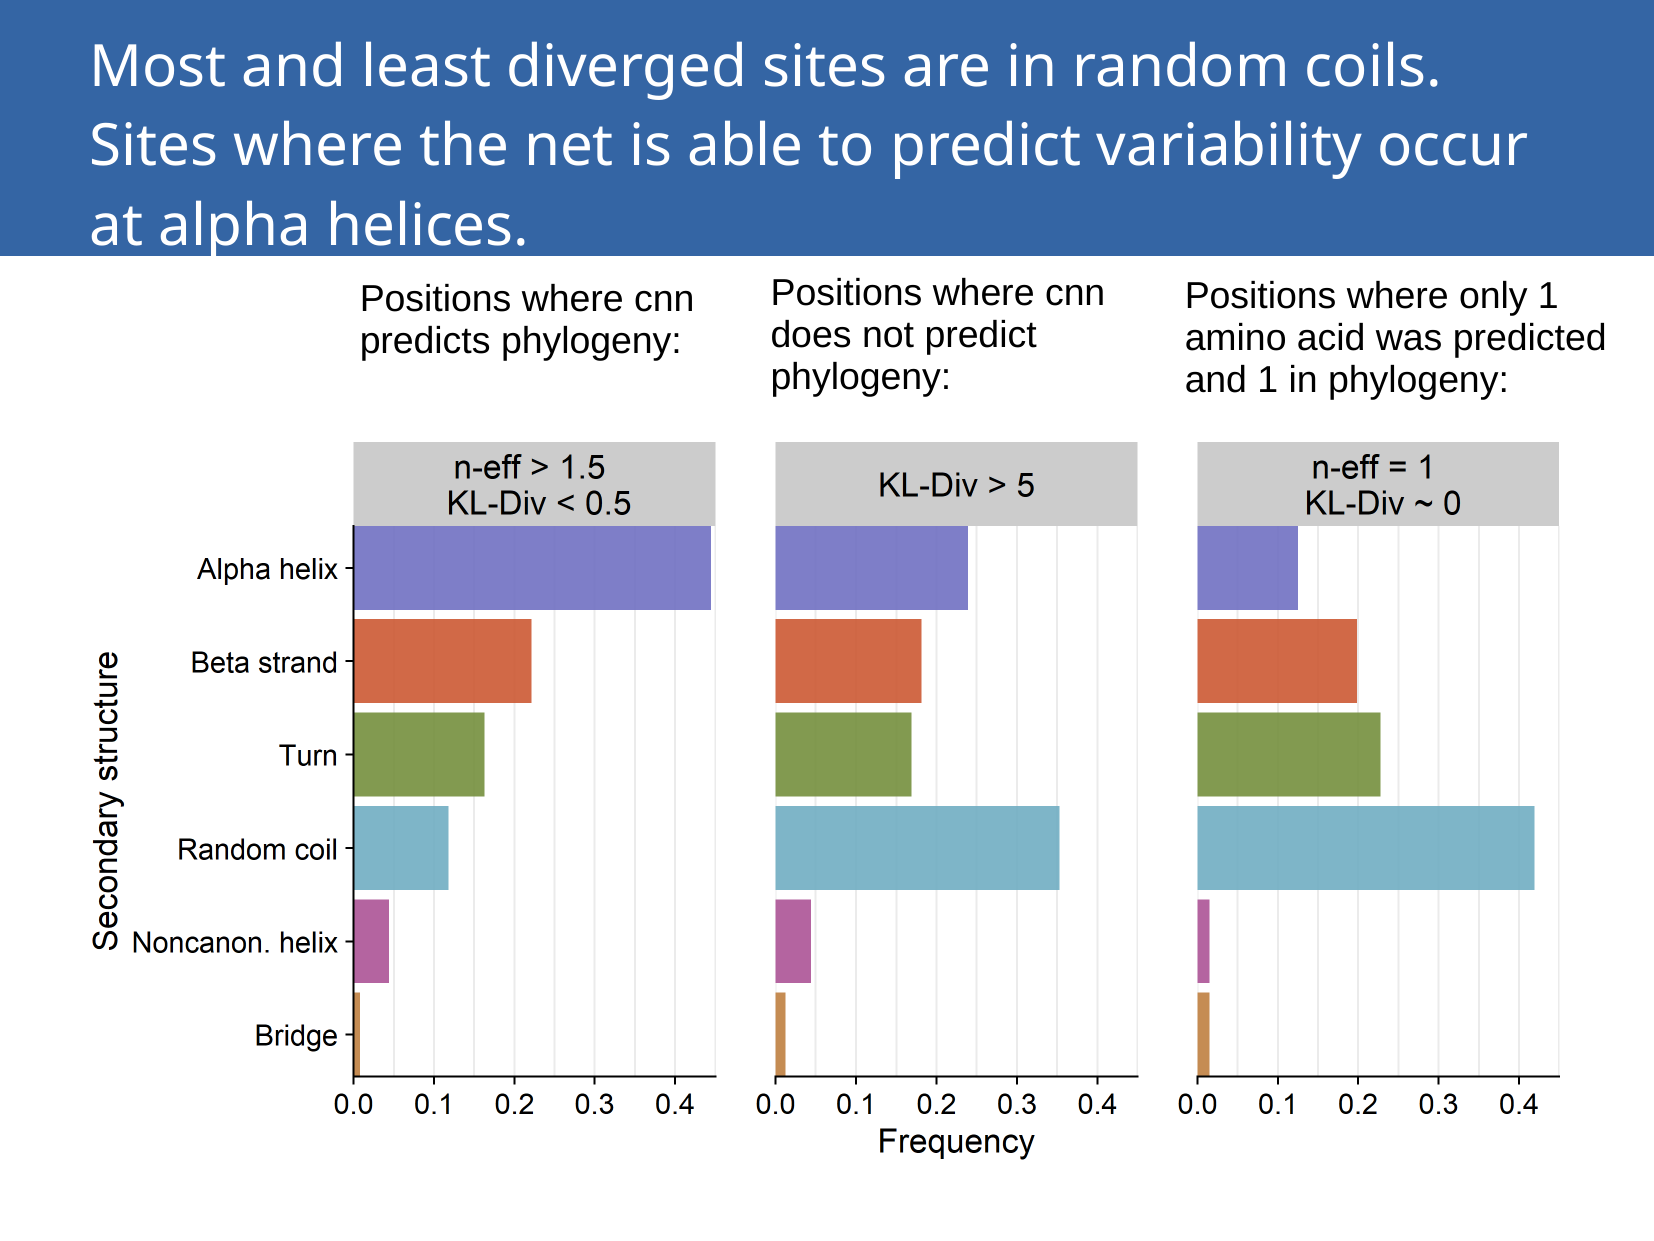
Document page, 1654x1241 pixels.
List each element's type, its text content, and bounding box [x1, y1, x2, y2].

picture [75, 425, 1576, 1176]
text_box [0, 242, 211, 256]
text_box Positions where only 1 amino acid was predicted and 1 in phylogeny: [1170, 267, 1636, 451]
text_box [0, 0, 1654, 256]
text_box Most and least diverged sites are in random coils. Sites where the net is able to predict variability occur at alpha helices. [0, 17, 1647, 242]
text_box Positions where cnn does not predict phylogeny: [755, 264, 1161, 425]
text_box Positions where cnn predicts phylogeny: [345, 270, 751, 425]
